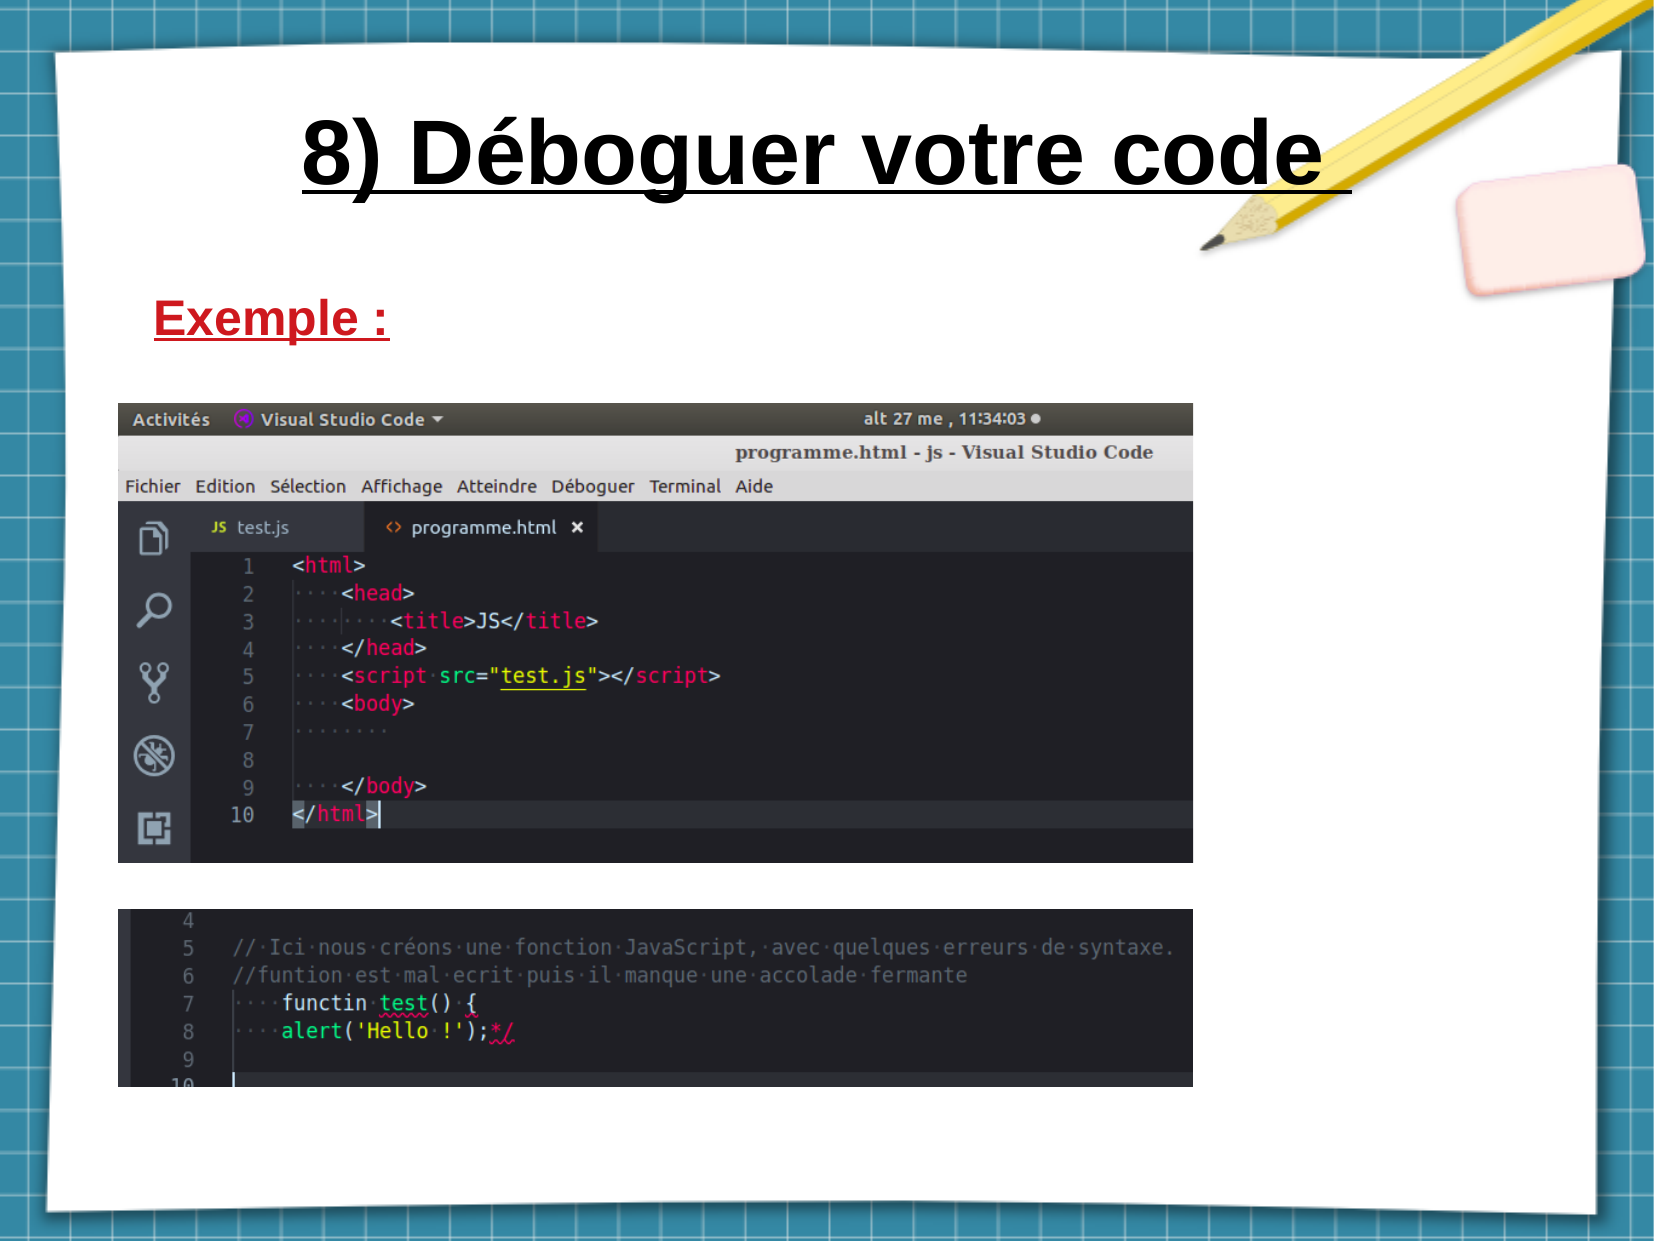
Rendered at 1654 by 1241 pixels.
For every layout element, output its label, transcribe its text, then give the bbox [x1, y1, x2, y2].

picture [0, 0, 1654, 1241]
list Exemple : [82, 290, 1571, 1010]
title 8) Déboguer votre code [82, 49, 1571, 257]
